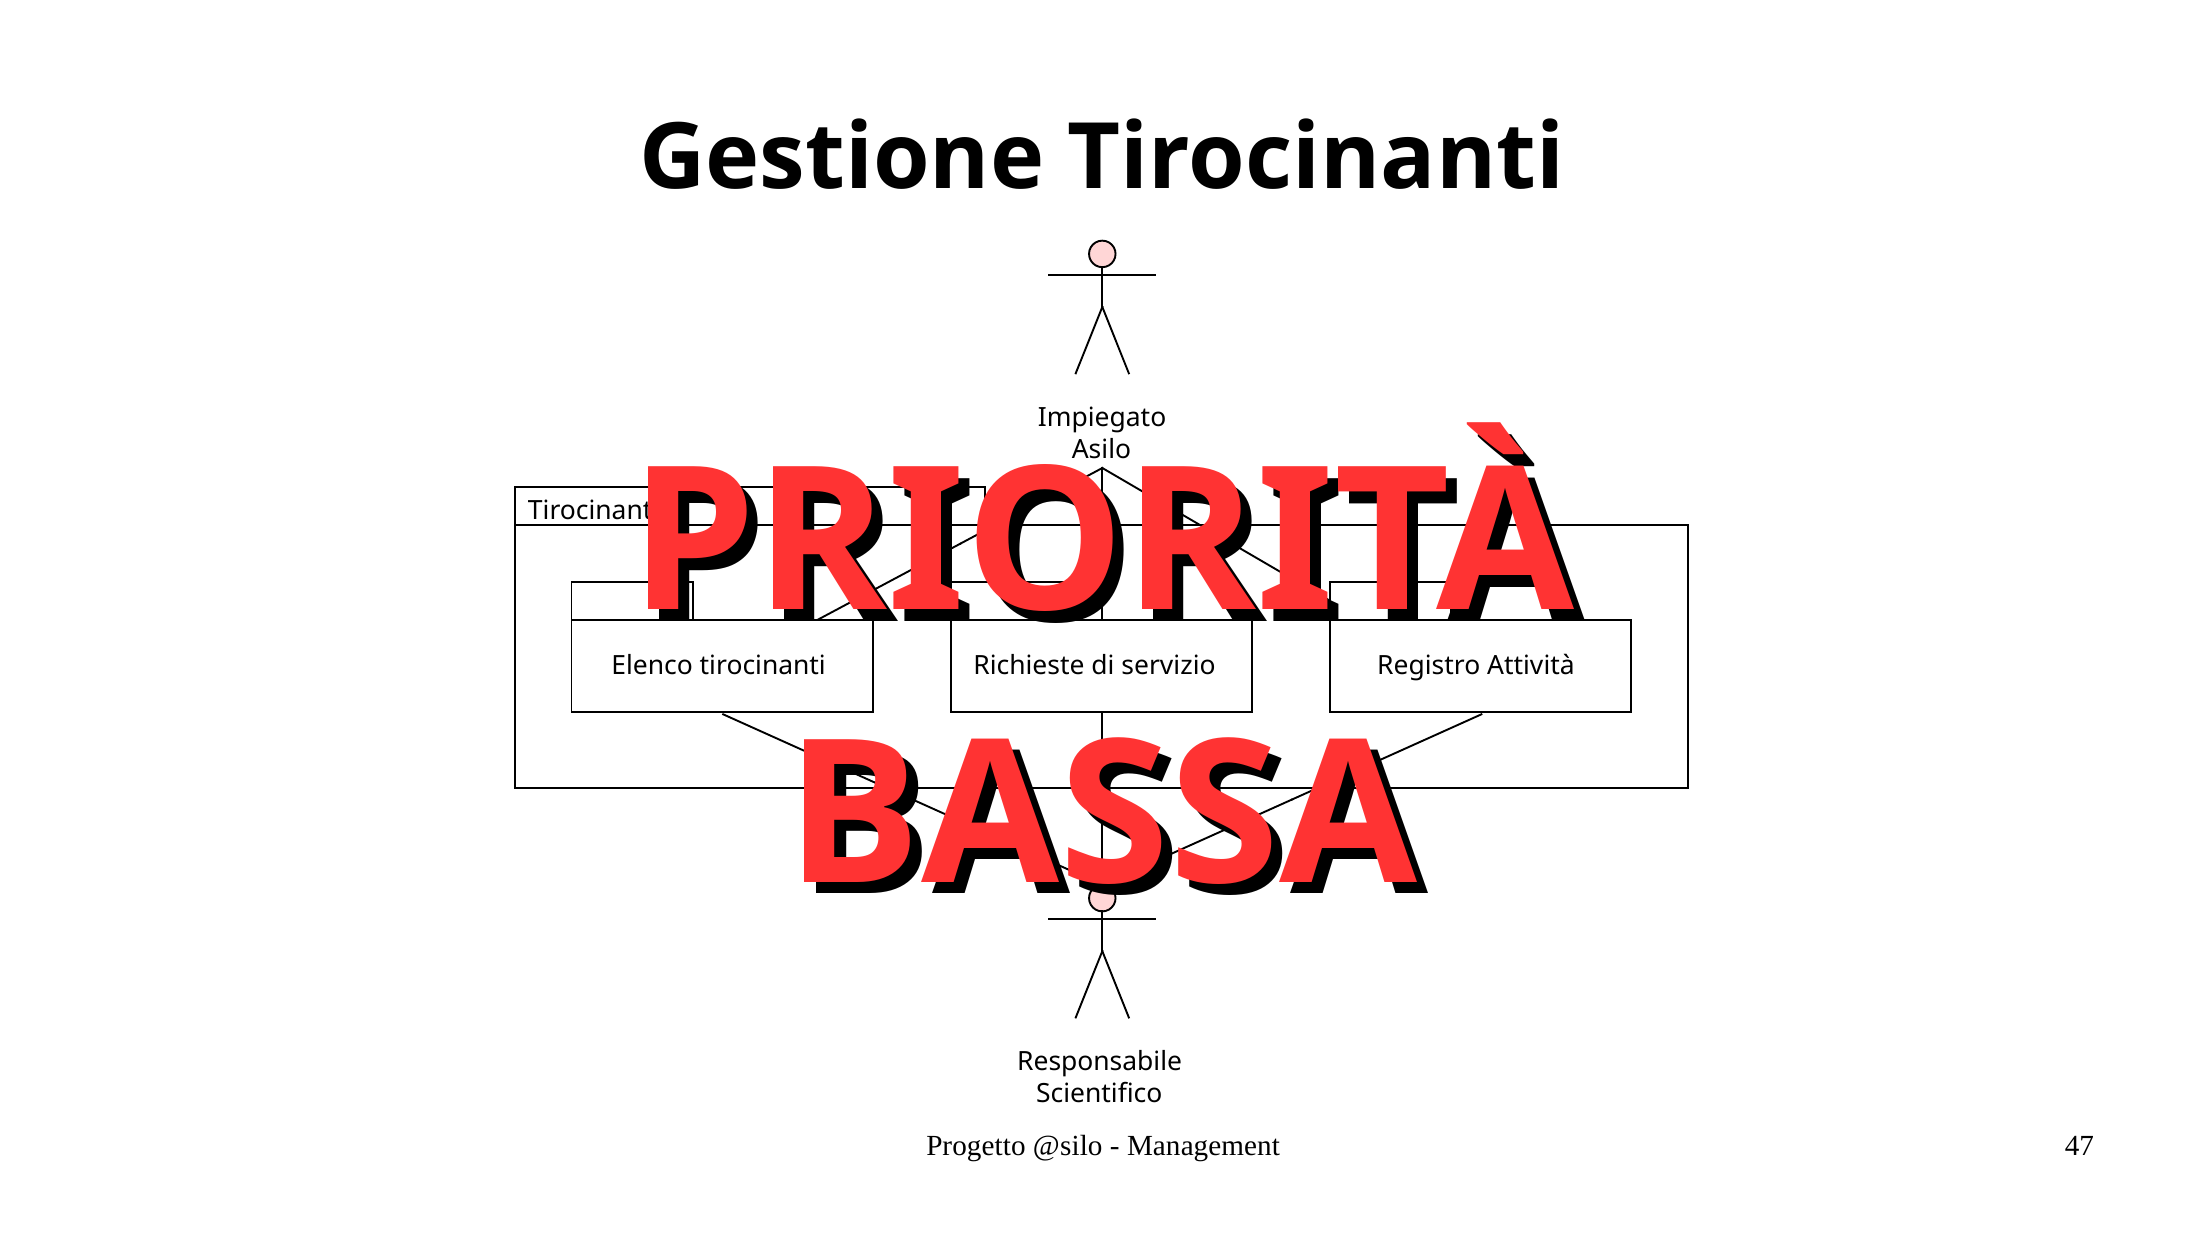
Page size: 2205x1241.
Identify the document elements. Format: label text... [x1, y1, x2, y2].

title Gestione Tirocinanti [110, 49, 2095, 257]
picture [475, 201, 1729, 1189]
text_box PRIORITÀ BASSA [535, 388, 1670, 852]
